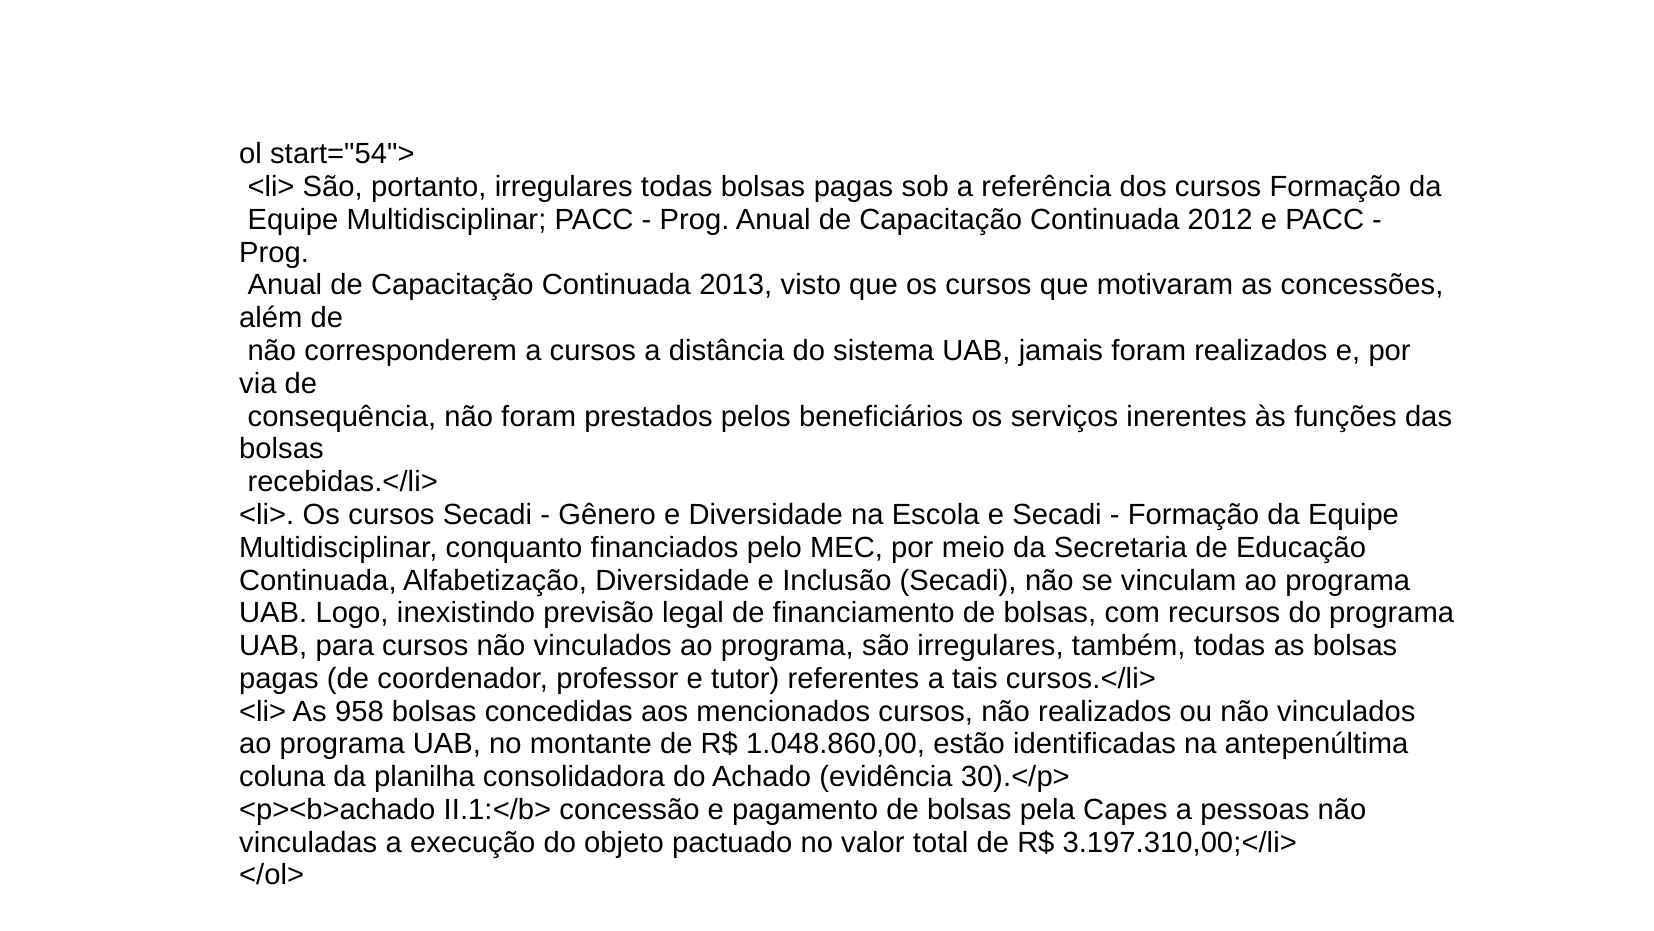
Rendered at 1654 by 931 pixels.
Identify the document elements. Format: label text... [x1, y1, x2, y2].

text_box ol start="54"> <li> São, portanto, irregulares todas bolsas pagas sob a referência dos cursos Formação da Equipe Multidisciplinar; PACC - Prog. Anual de Capacitação Continuada 2012 e PACC - Prog. Anual de Capacitação Continuada 2013, visto que os cursos que motivaram as concessões, além de não corresponderem a cursos a distância do sistema UAB, jamais foram realizados e, por via de consequência, não foram prestados pelos beneficiários os serviços inerentes às funções das bolsas recebidas.</li> <li>. Os cursos Secadi - Gênero e Diversidade na Escola e Secadi - Formação da Equipe Multidisciplinar, conquanto financiados pelo MEC, por meio da Secretaria de Educação Continuada, Alfabetização, Diversidade e Inclusão (Secadi), não se vinculam ao programa UAB. Logo, inexistindo previsão legal de financiamento de bolsas, com recursos do programa UAB, para cursos não vinculados ao programa, são irregulares, também, todas as bolsas pagas (de coordenador, professor e tutor) referentes a tais cursos.</li> <li> As 958 bolsas concedidas aos mencionados cursos, não realizados ou não vinculados ao programa UAB, no montante de R$ 1.048.860,00, estão identificadas na antepenúltima coluna da planilha consolidadora do Achado (evidência 30).</p> <p><b>achado II.1:</b> concessão e pagamento de bolsas pela Capes a pessoas não vinculadas a execução do objeto pactuado no valor total de R$ 3.197.310,00;</li> </ol> [224, 129, 1473, 899]
